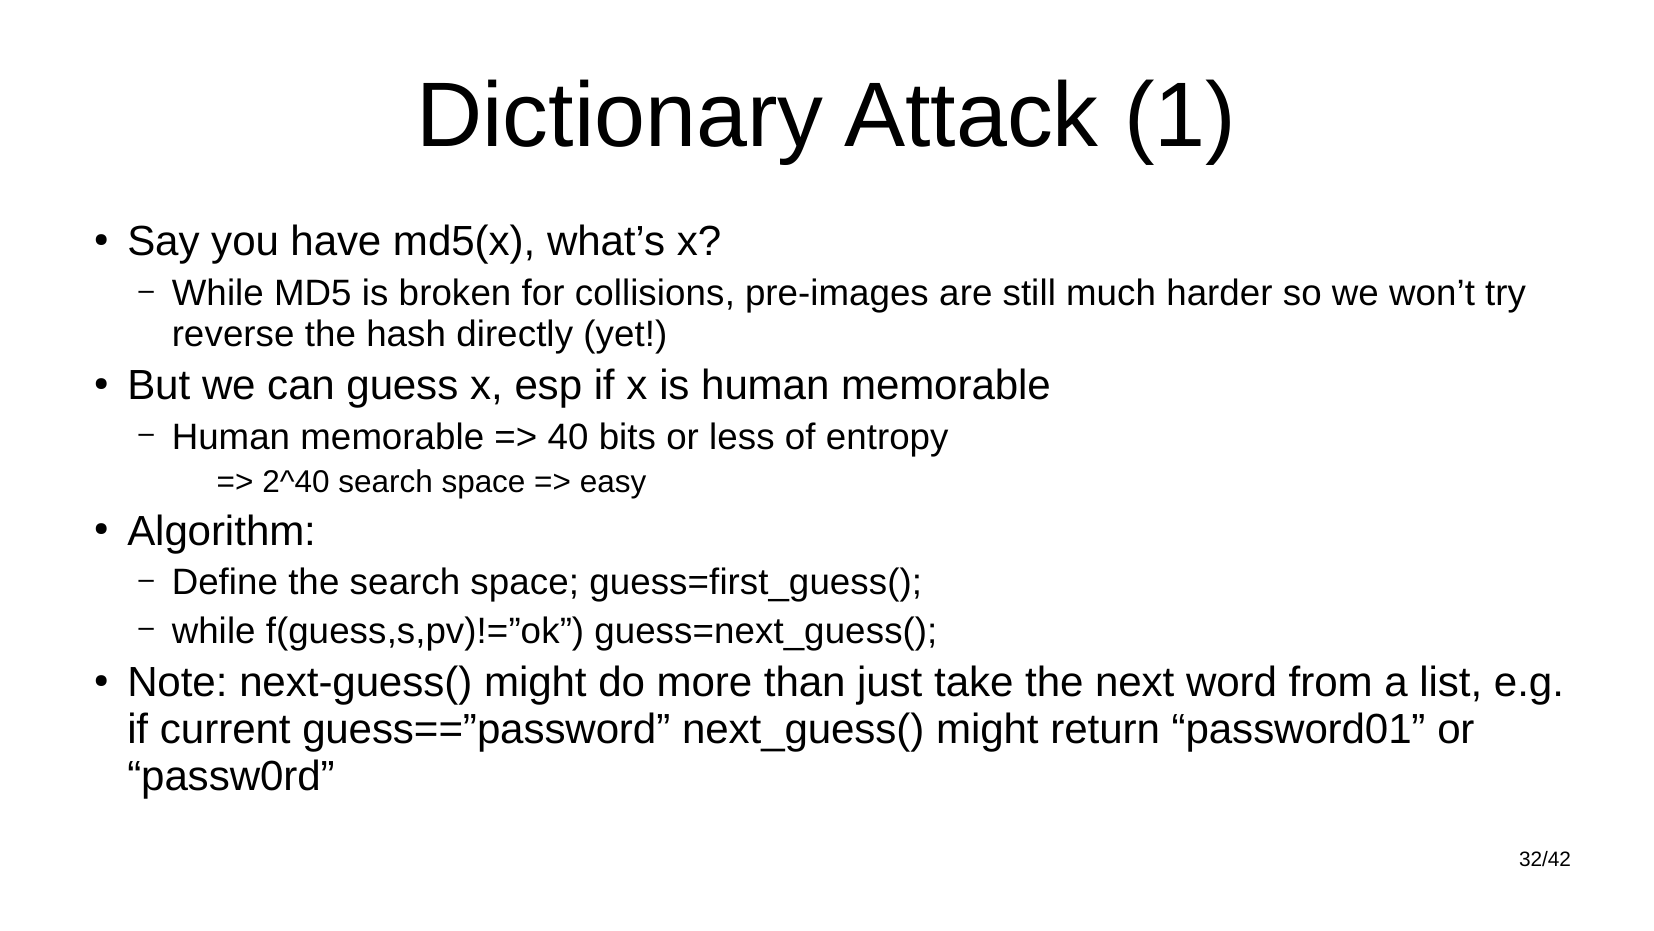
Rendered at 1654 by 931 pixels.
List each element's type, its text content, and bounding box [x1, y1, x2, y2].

title Dictionary Attack (1) [82, 37, 1571, 193]
list Say you have md5(x), what’s x? While MD5 is broken for collisions, pre-images are still much harder so we won’t try reverse the hash directly (yet!) But we can guess x, esp if x is human memorable Human memorable => 40 bits or less of entropy => 2^40 search space => easy Algorithm: Define the search space; guess=first_guess(); while f(guess,s,pv)!=”ok”) guess=next_guess(); Note: next-guess() might do more than just take the next word from a list, e.g. if current guess==”password” next_guess() might return “password01” or “passw0rd” [82, 217, 1571, 804]
